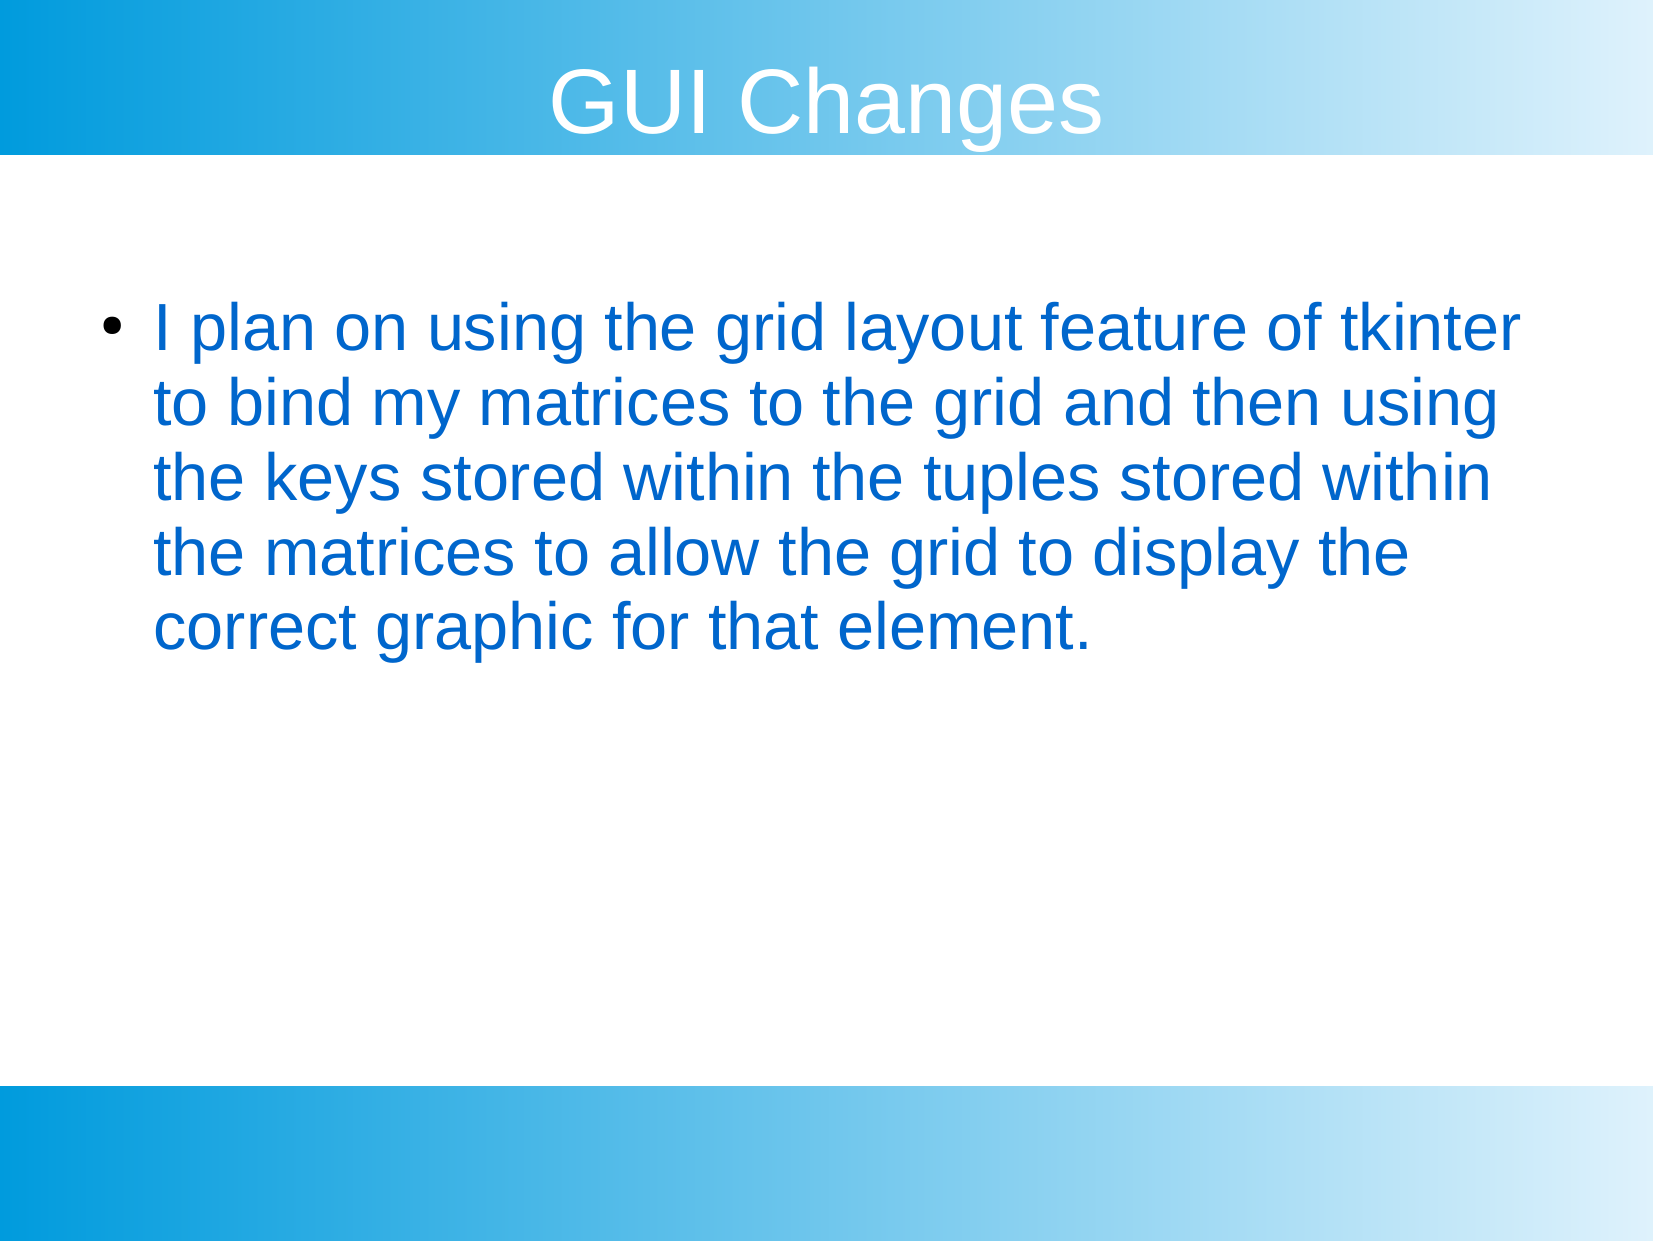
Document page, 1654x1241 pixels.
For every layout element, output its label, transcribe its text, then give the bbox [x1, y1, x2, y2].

title GUI Changes [82, 49, 1571, 155]
list I plan on using the grid layout feature of tkinter to bind my matrices to the grid and then using the keys stored within the tuples stored within the matrices to allow the grid to display the correct graphic for that element. [82, 290, 1571, 1010]
